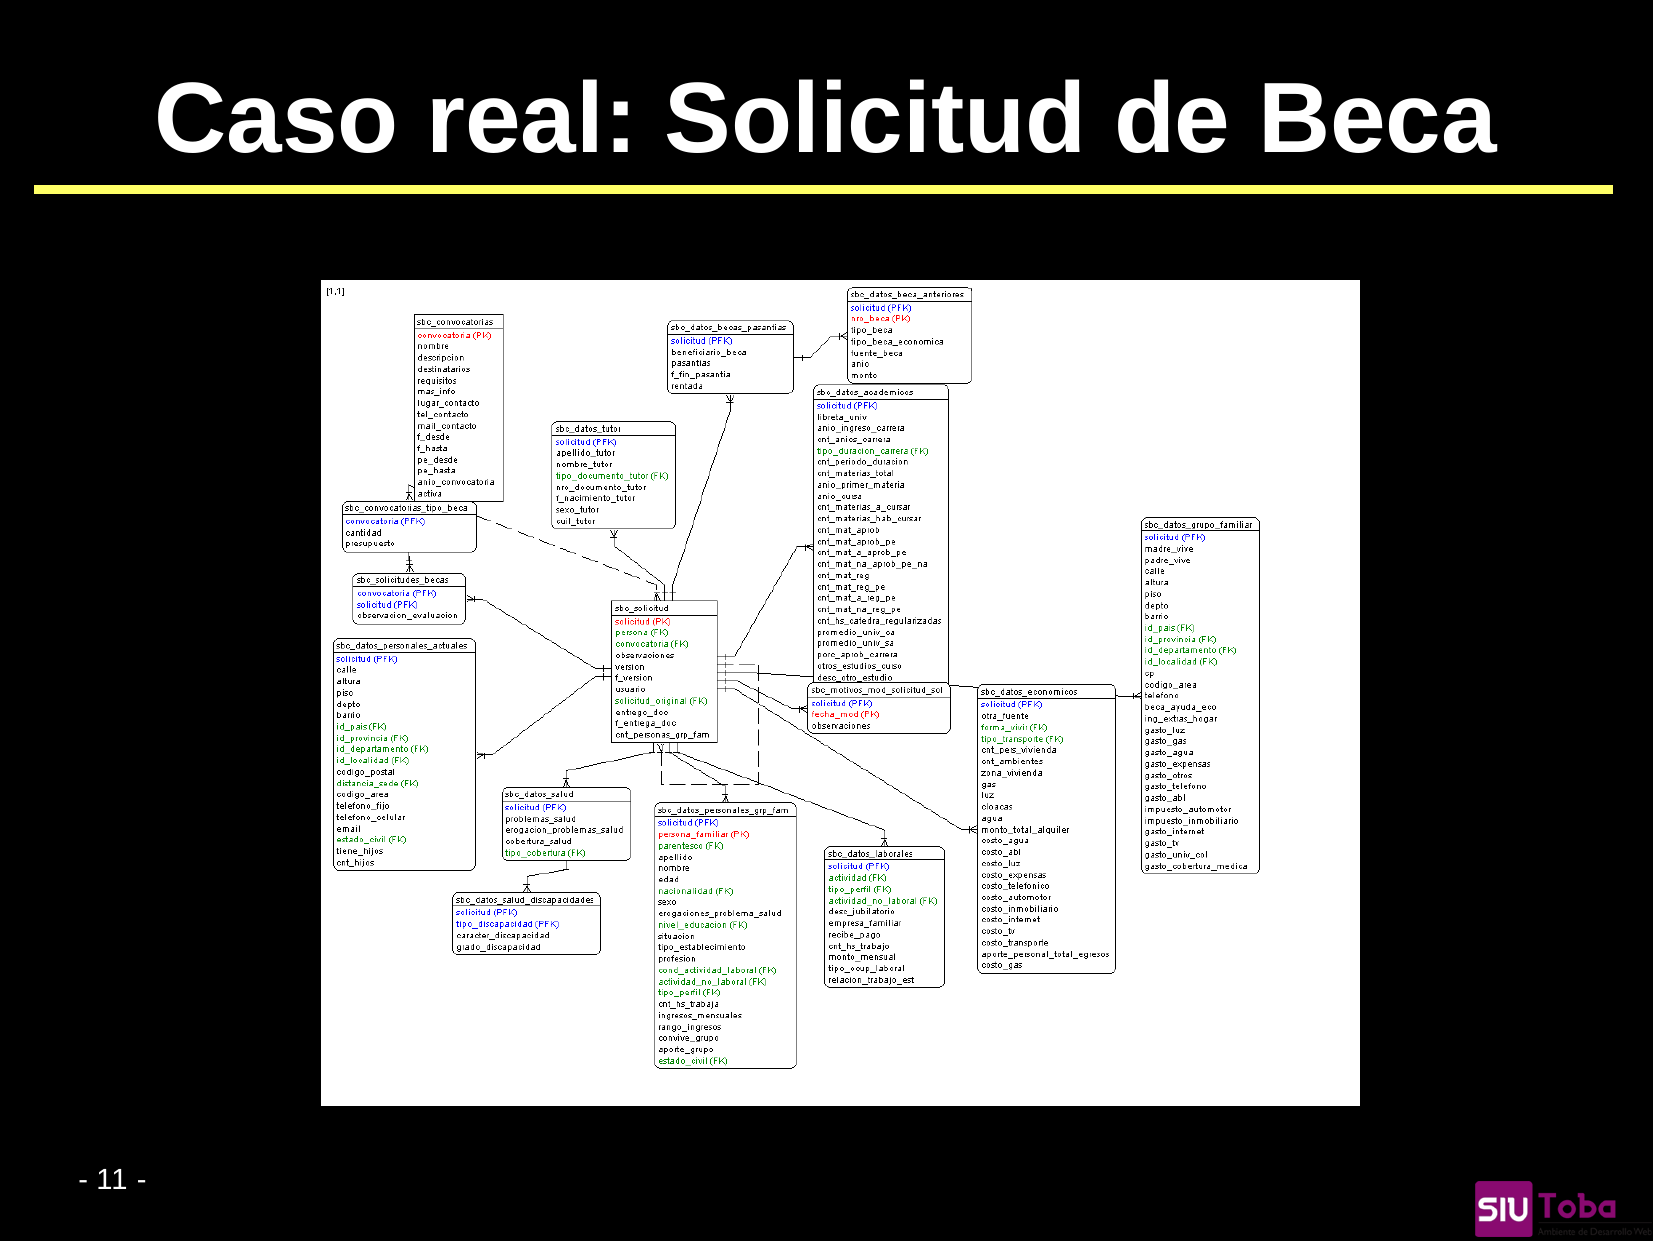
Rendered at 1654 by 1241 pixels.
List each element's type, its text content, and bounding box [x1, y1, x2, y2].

picture [1475, 1181, 1652, 1237]
picture [321, 280, 1360, 1106]
title Caso real: Solicitud de Beca [58, 47, 1594, 188]
